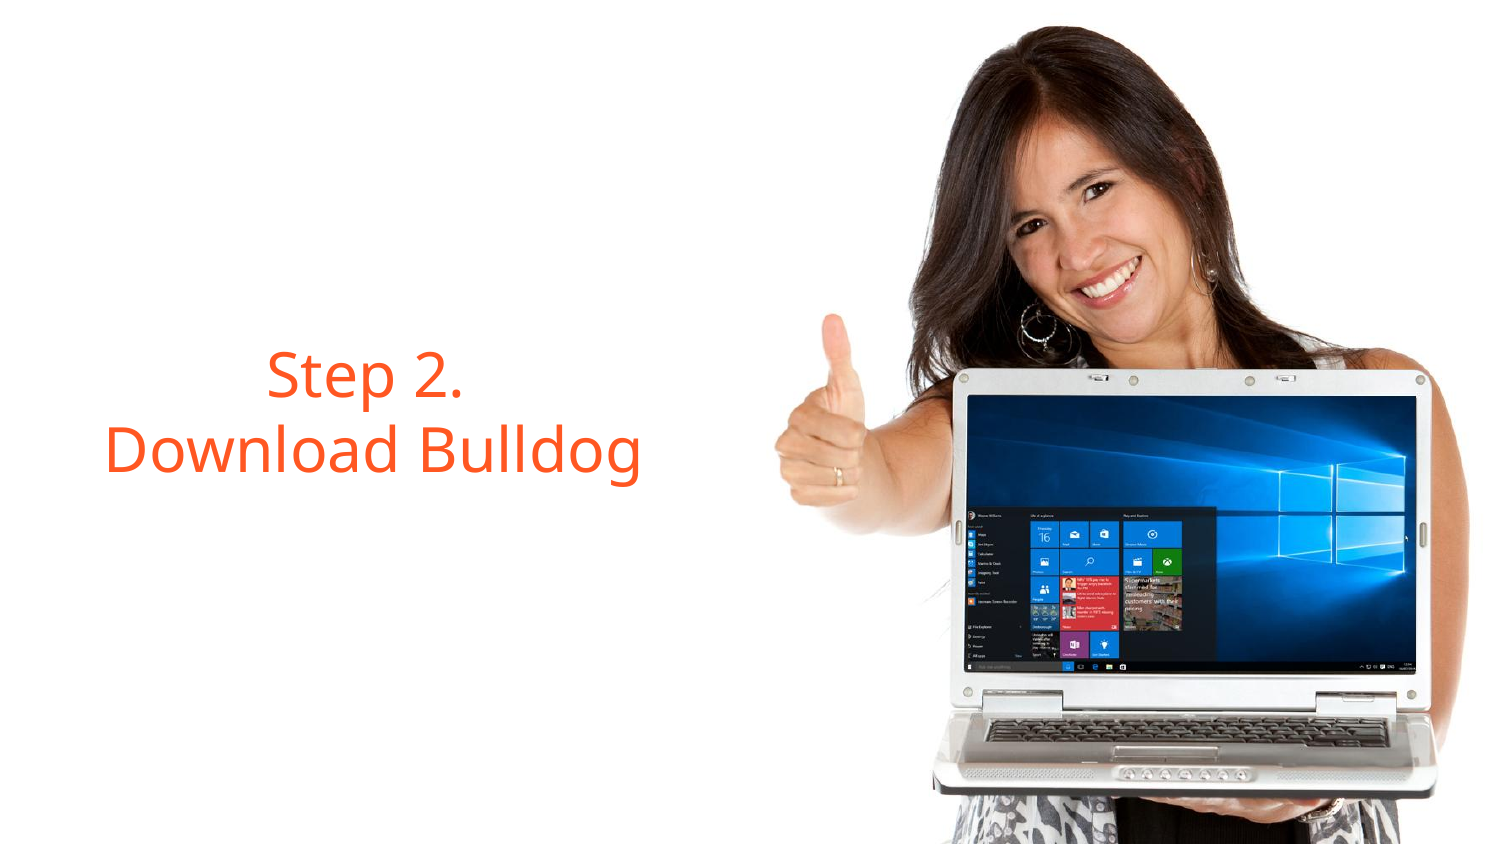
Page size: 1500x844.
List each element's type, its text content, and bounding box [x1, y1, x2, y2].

picture [739, 0, 1500, 844]
title Step 2. Download Bulldog [0, 319, 813, 524]
